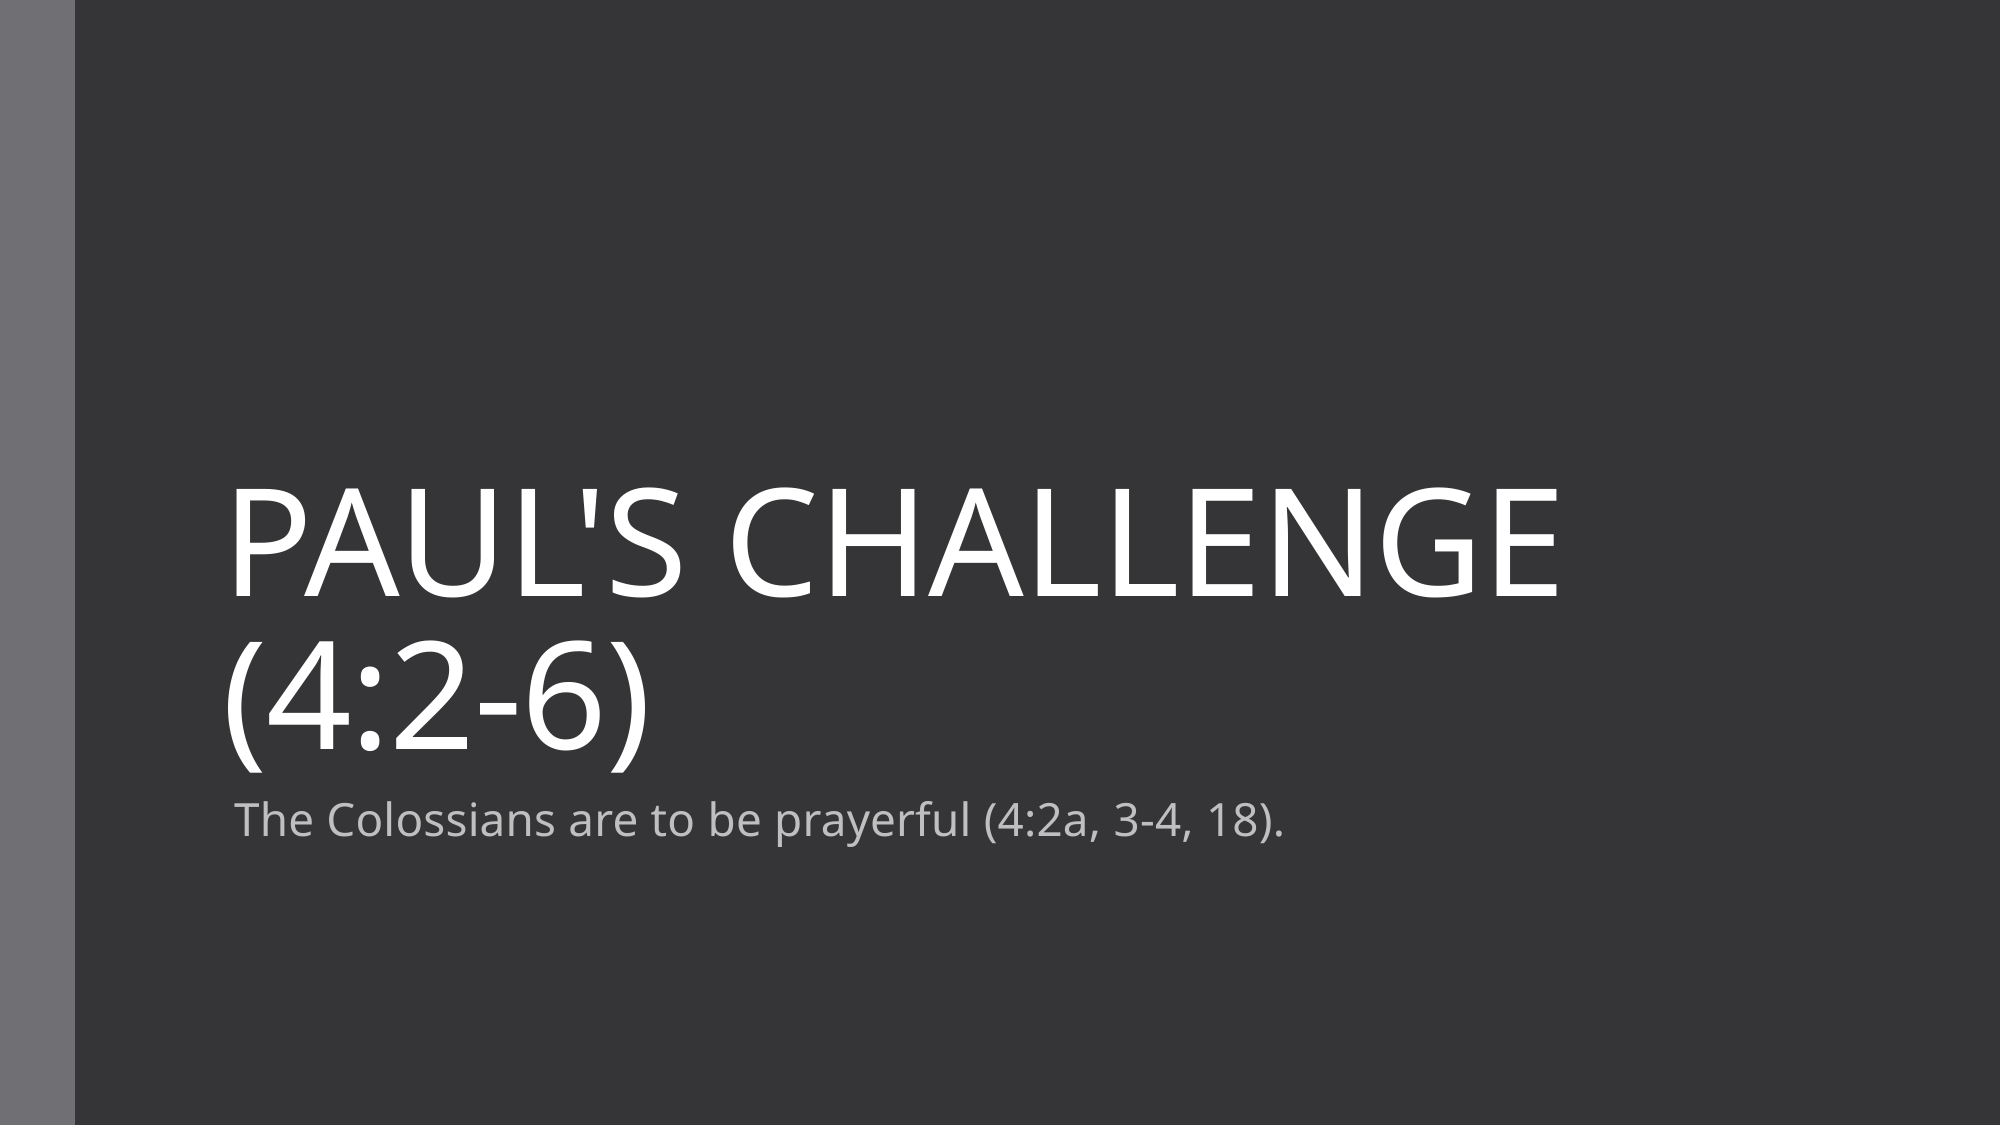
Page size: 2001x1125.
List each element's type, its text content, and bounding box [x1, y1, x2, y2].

subtitle The Colossians are to be prayerful (4:2a, 3-4, 18). [206, 787, 1752, 1066]
title PAUL'S CHALLENGE (4:2-6) [206, 124, 1752, 787]
